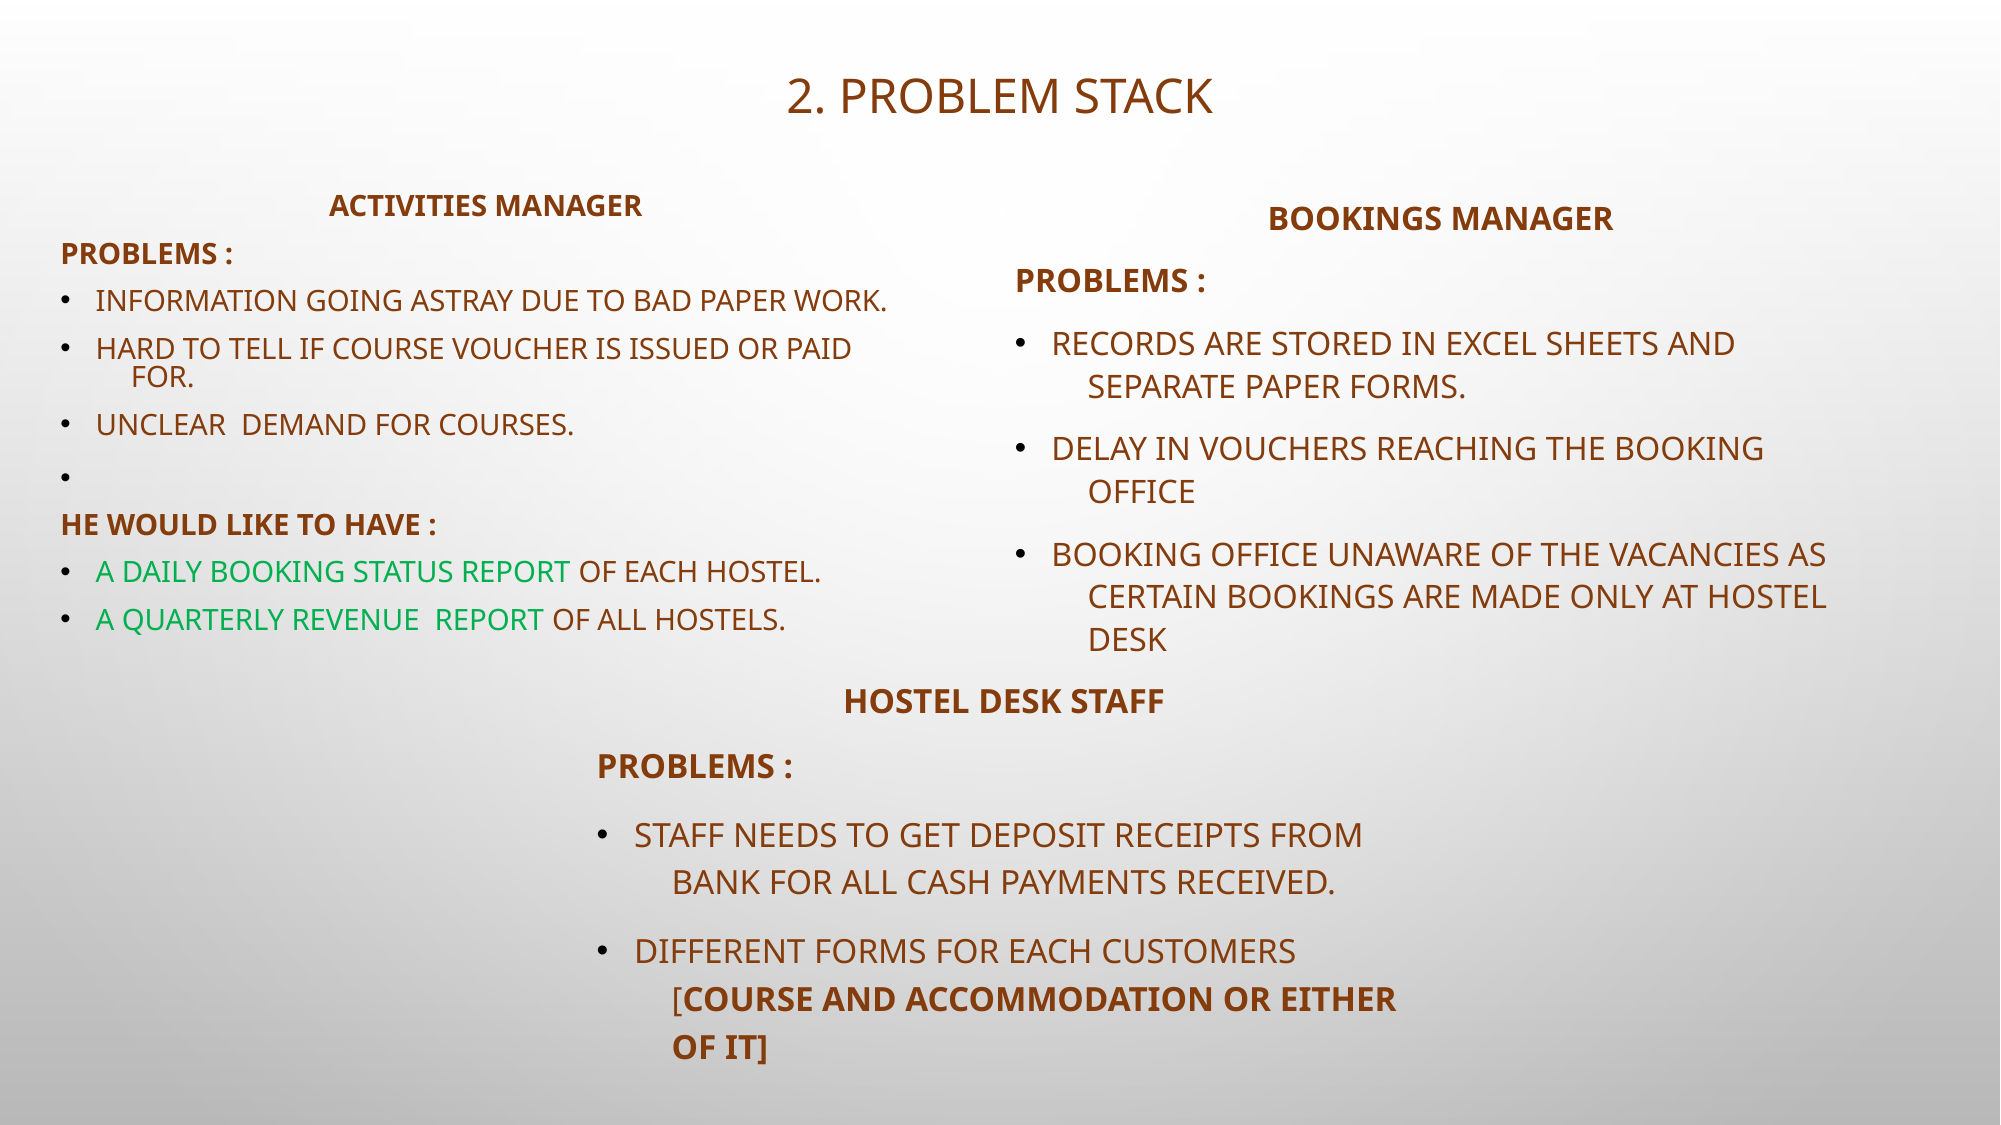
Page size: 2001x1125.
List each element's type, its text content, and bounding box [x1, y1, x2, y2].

title 2. Problem stack [137, 46, 1863, 149]
list Activities manager Problems : Information going astray DUE TO BAD PAPER WORK. hard to tell if Course voucher IS issued or paid for. unclear demand for Courses. He would like to have : A daily booking status report of each hostel. A quarterly revenue report of all hostels. [45, 186, 927, 646]
text_box Hostel desk staff Problems : Staff needs to get deposit receipts from bank for all cash payments received. different forms for each customers [course and accommodation or either of it] [581, 669, 1427, 1079]
text_box Bookings manager Problems : RECORDS ARE STORED IN EXCEL SHEETS AND SEPARATE PAPER FORMS. DELAY IN VOUCHERS REACHING THE BOOKING OFFICE booking office unaware of the vacancies as certain bookings are made only at hostel desk [999, 186, 1882, 670]
